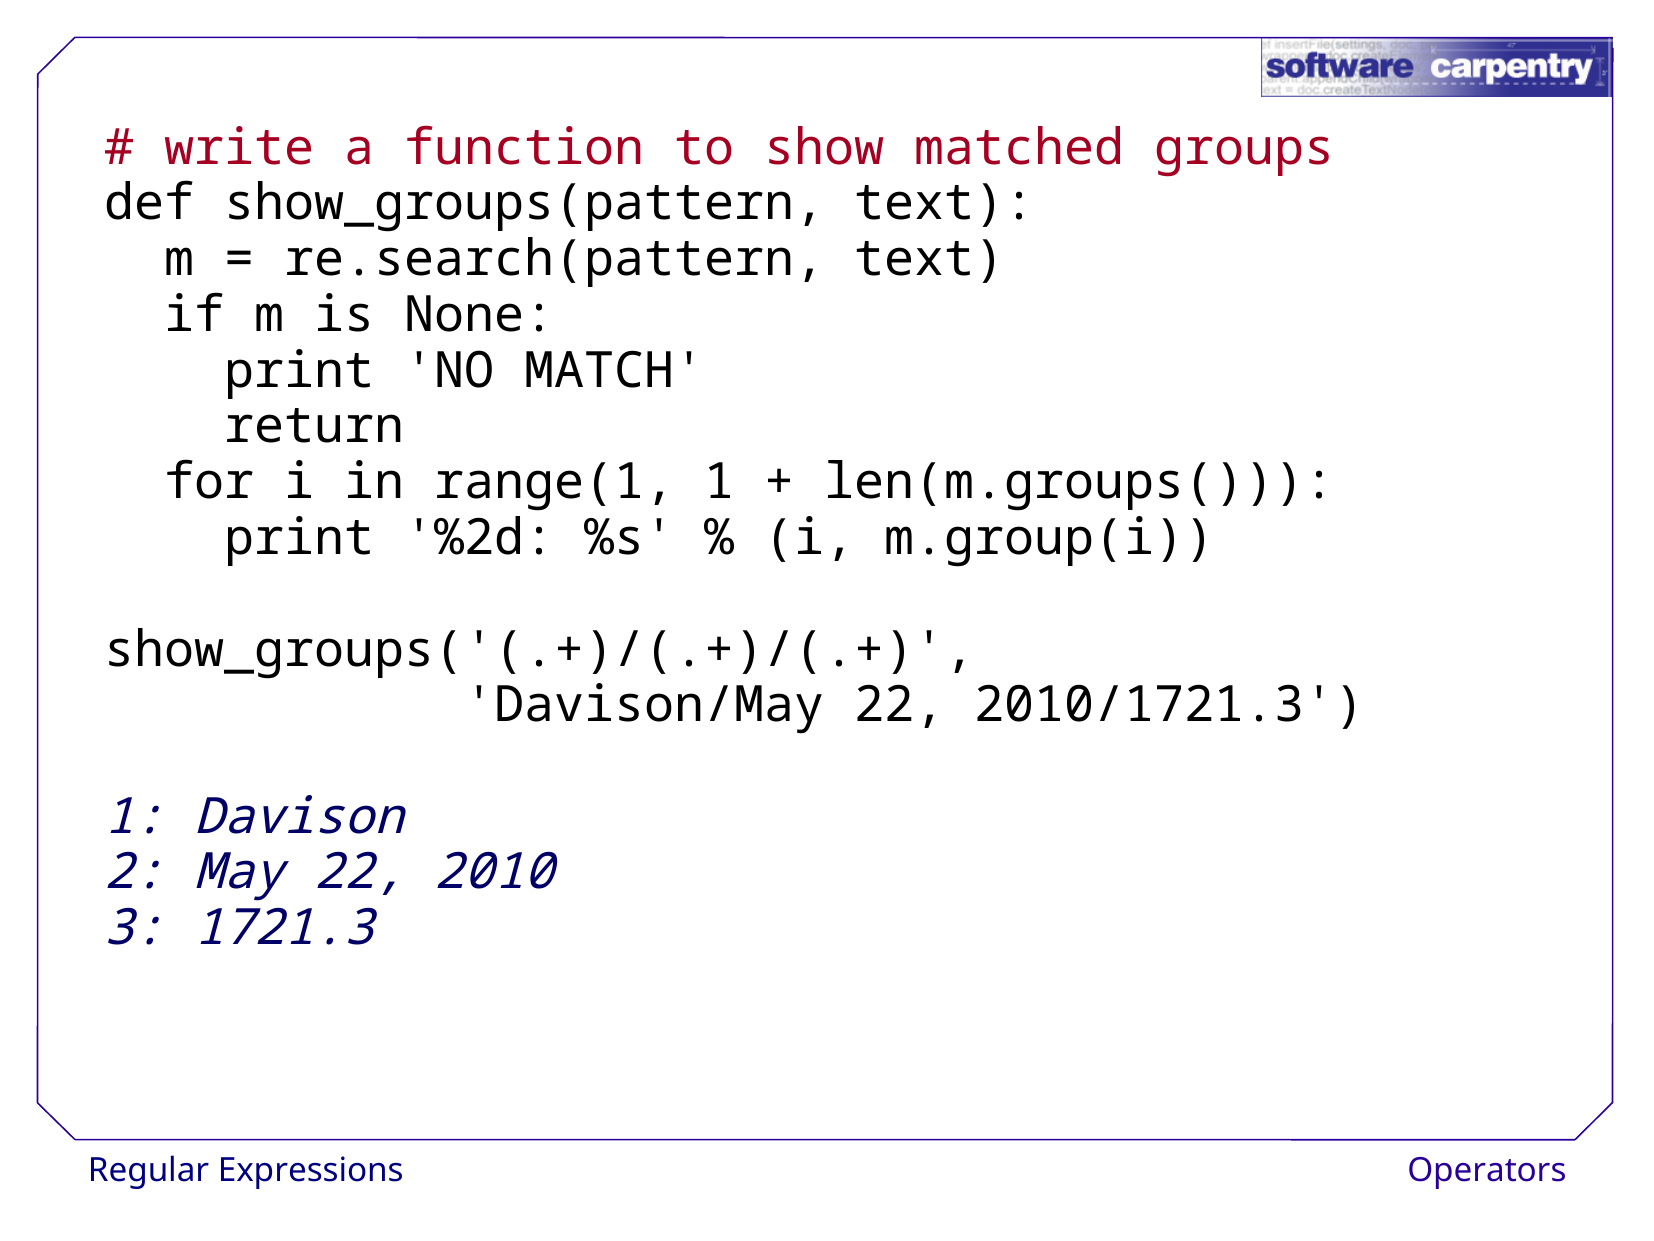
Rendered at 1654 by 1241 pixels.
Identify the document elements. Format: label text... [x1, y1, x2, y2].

text_box # write a function to show matched groups def show_groups(pattern, text): m = re.search(pattern, text) if m is None: print 'NO MATCH' return for i in range(1, 1 + len(m.groups())): print '%2d: %s' % (i, m.group(i)) show_groups('(.+)/(.+)/(.+)', 'Davison/May 22, 2010/1721.3') 1: Davison 2: May 22, 2010 3: 1721.3 [89, 112, 1512, 1074]
picture [1261, 39, 1613, 97]
